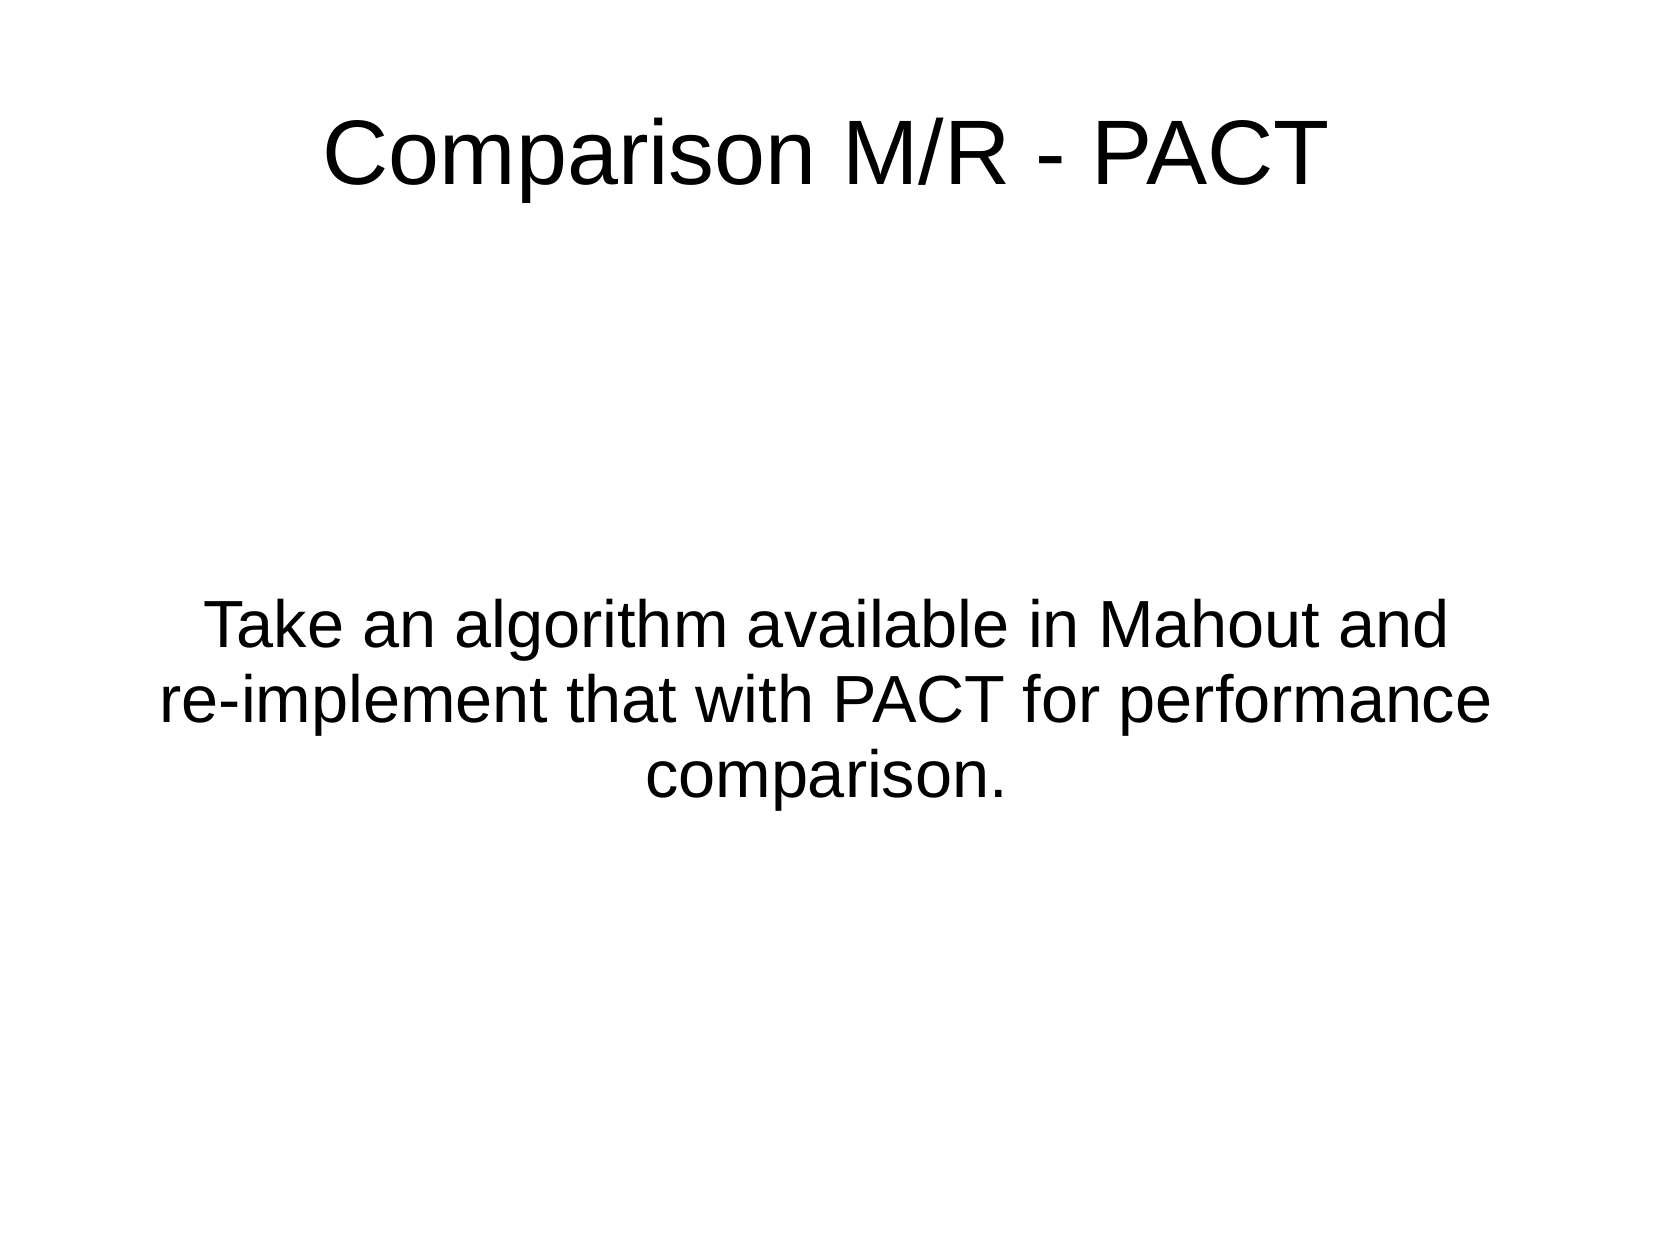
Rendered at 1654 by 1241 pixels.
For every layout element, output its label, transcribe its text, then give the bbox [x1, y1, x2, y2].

title Comparison M/R - PACT [82, 56, 1571, 250]
subtitle Take an algorithm available in Mahout and re-implement that with PACT for performance comparison. [82, 297, 1571, 1102]
